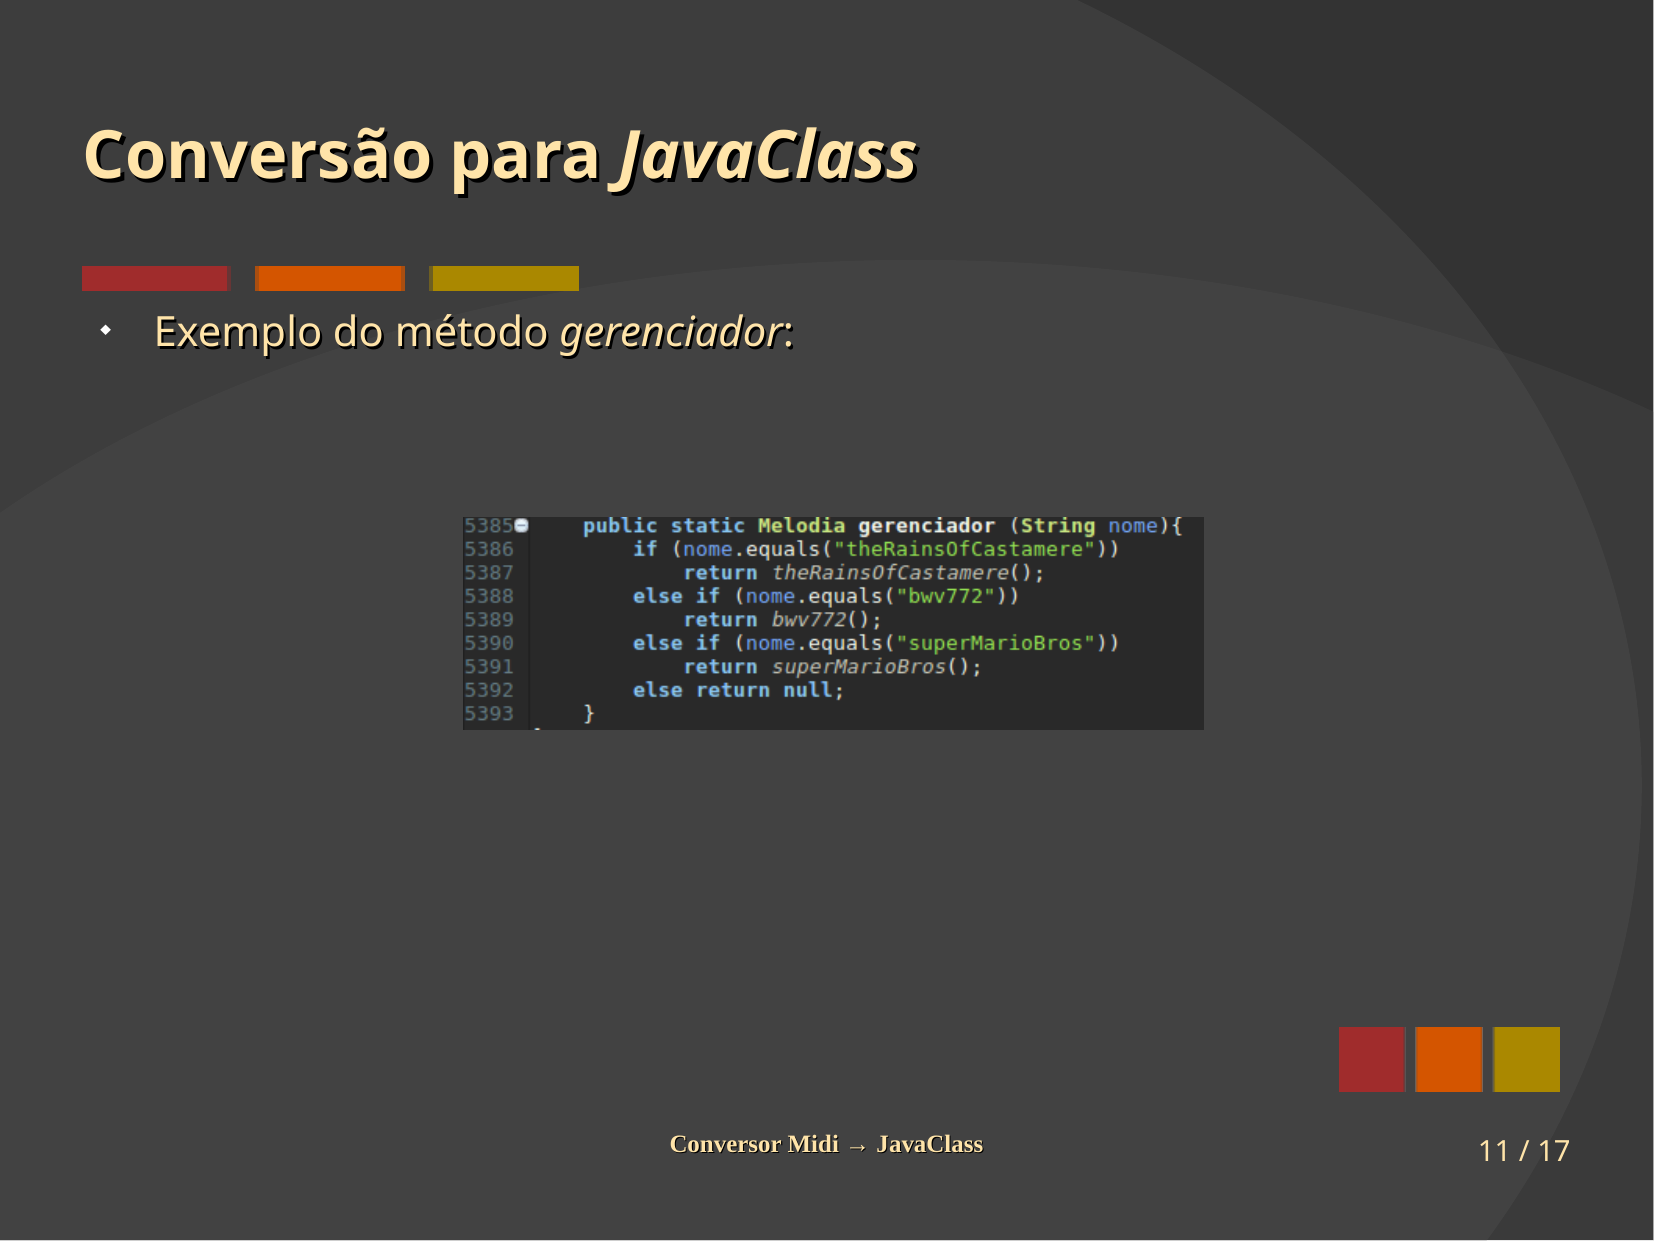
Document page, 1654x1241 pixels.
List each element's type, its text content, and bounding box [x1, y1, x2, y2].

title Conversão para JavaClass [82, 49, 1571, 257]
picture [82, 266, 579, 291]
list Exemplo do método gerenciador: [82, 302, 1571, 1022]
picture [1339, 1027, 1560, 1092]
picture [463, 517, 1204, 730]
